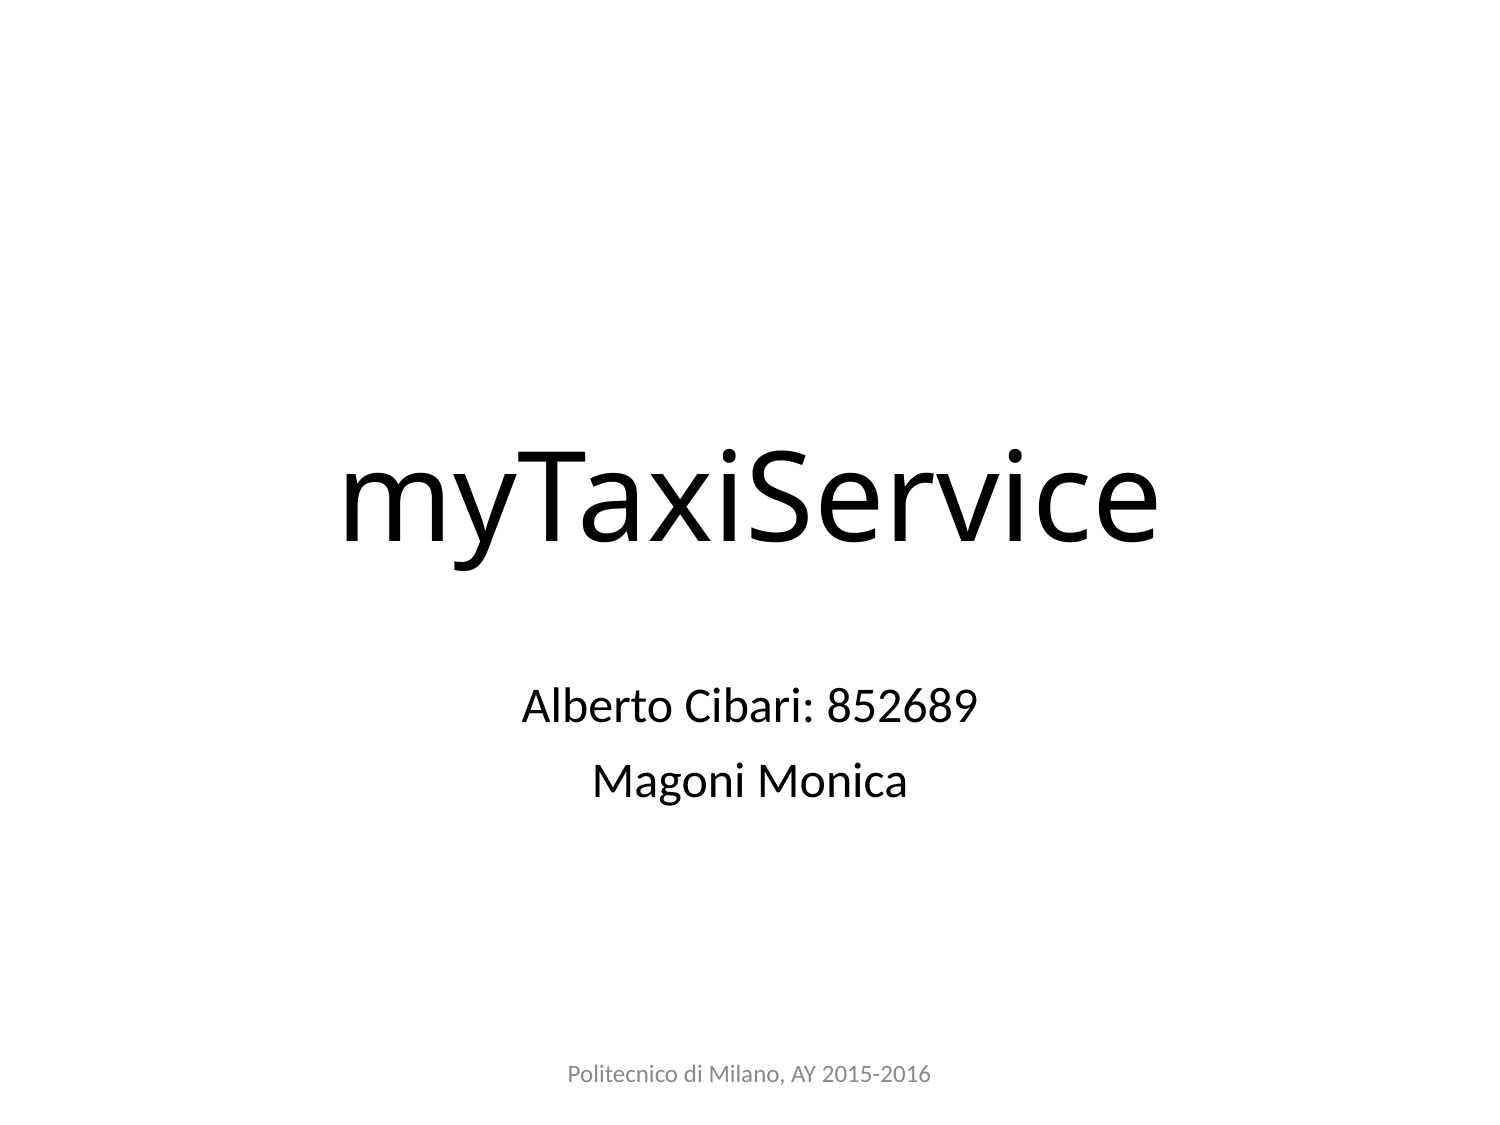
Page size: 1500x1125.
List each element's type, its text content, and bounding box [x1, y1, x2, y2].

subtitle Alberto Cibari: 852689 Magoni Monica [187, 590, 1313, 863]
title myTaxiService [112, 184, 1388, 576]
text_box Politecnico di Milano, AY 2015-2016 [496, 1042, 1004, 1103]
